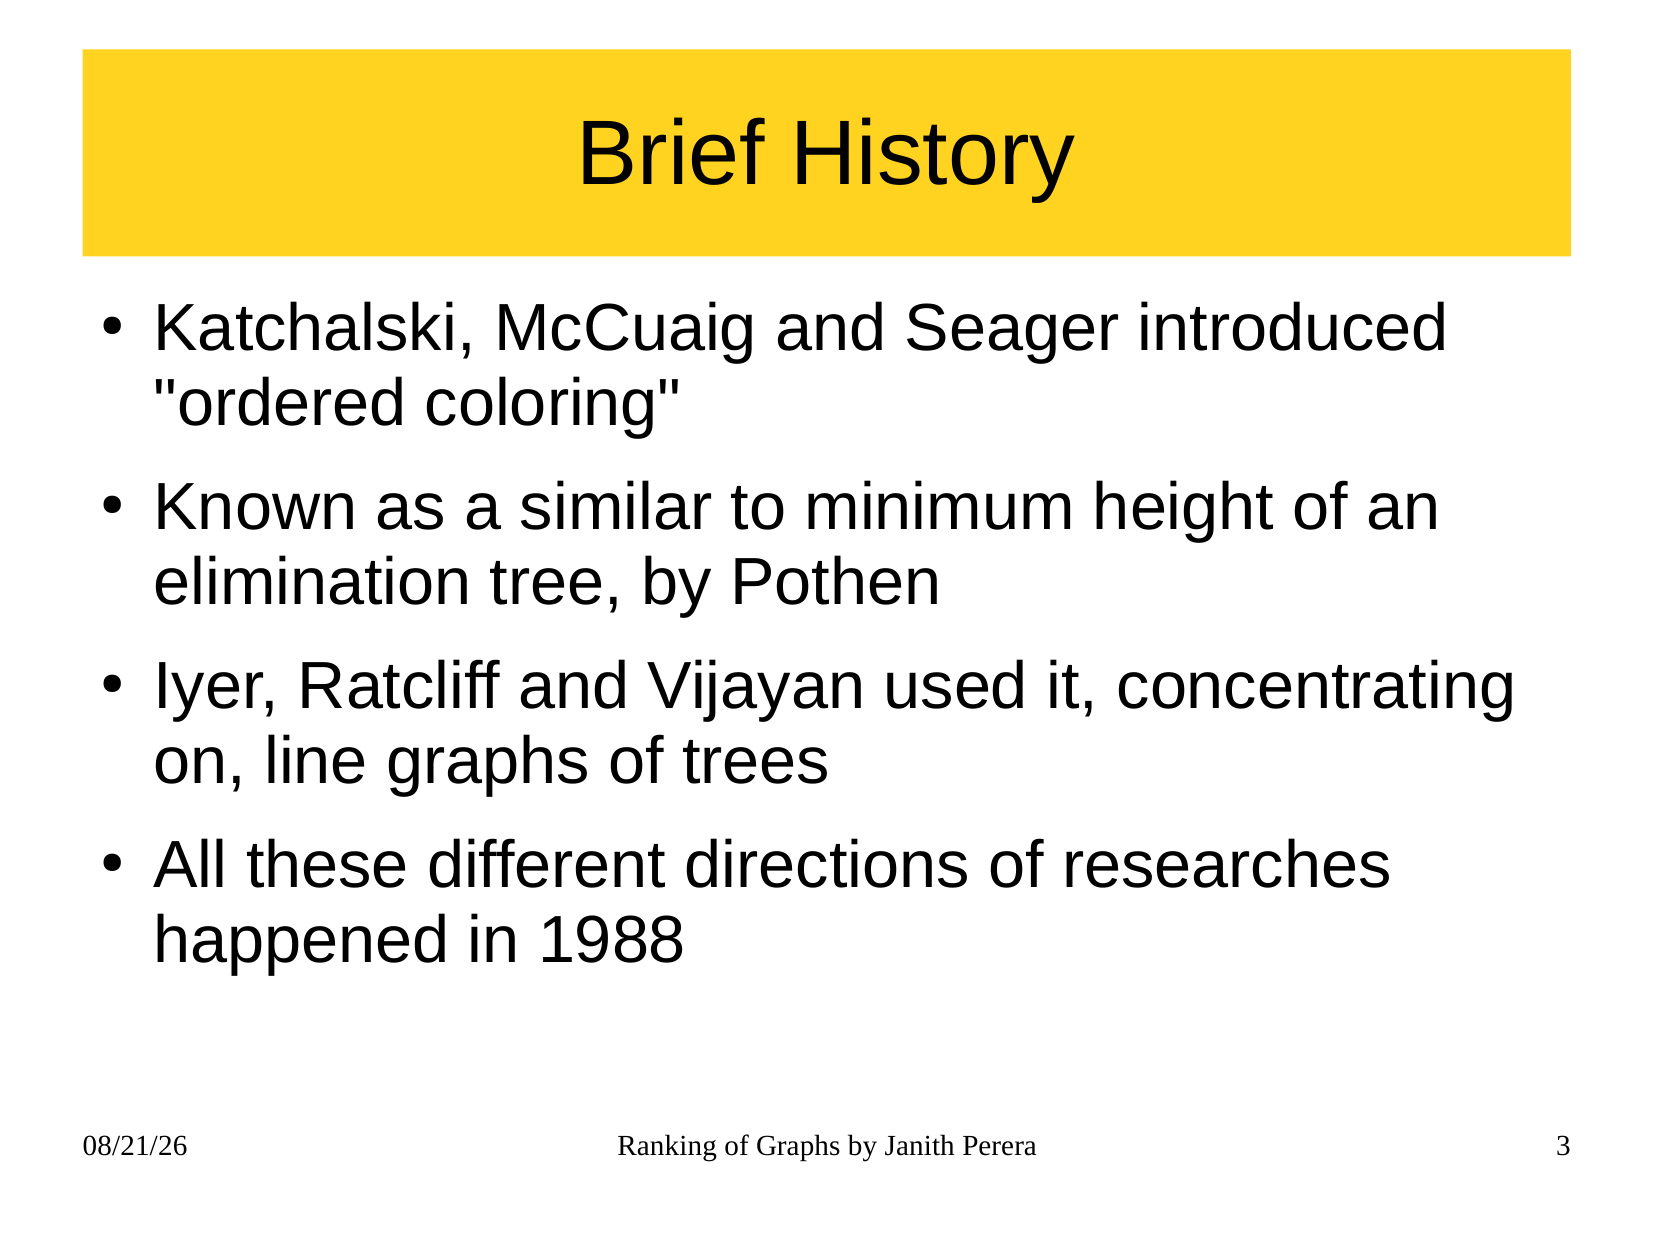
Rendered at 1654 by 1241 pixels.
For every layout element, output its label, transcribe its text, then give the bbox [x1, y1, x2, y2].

list Katchalski, McCuaig and Seager introduced "ordered coloring" Known as a similar to minimum height of an elimination tree, by Pothen Iyer, Ratcliff and Vijayan used it, concentrating on, line graphs of trees All these different directions of researches happened in 1988 [82, 290, 1571, 1010]
title Brief History [82, 49, 1571, 257]
